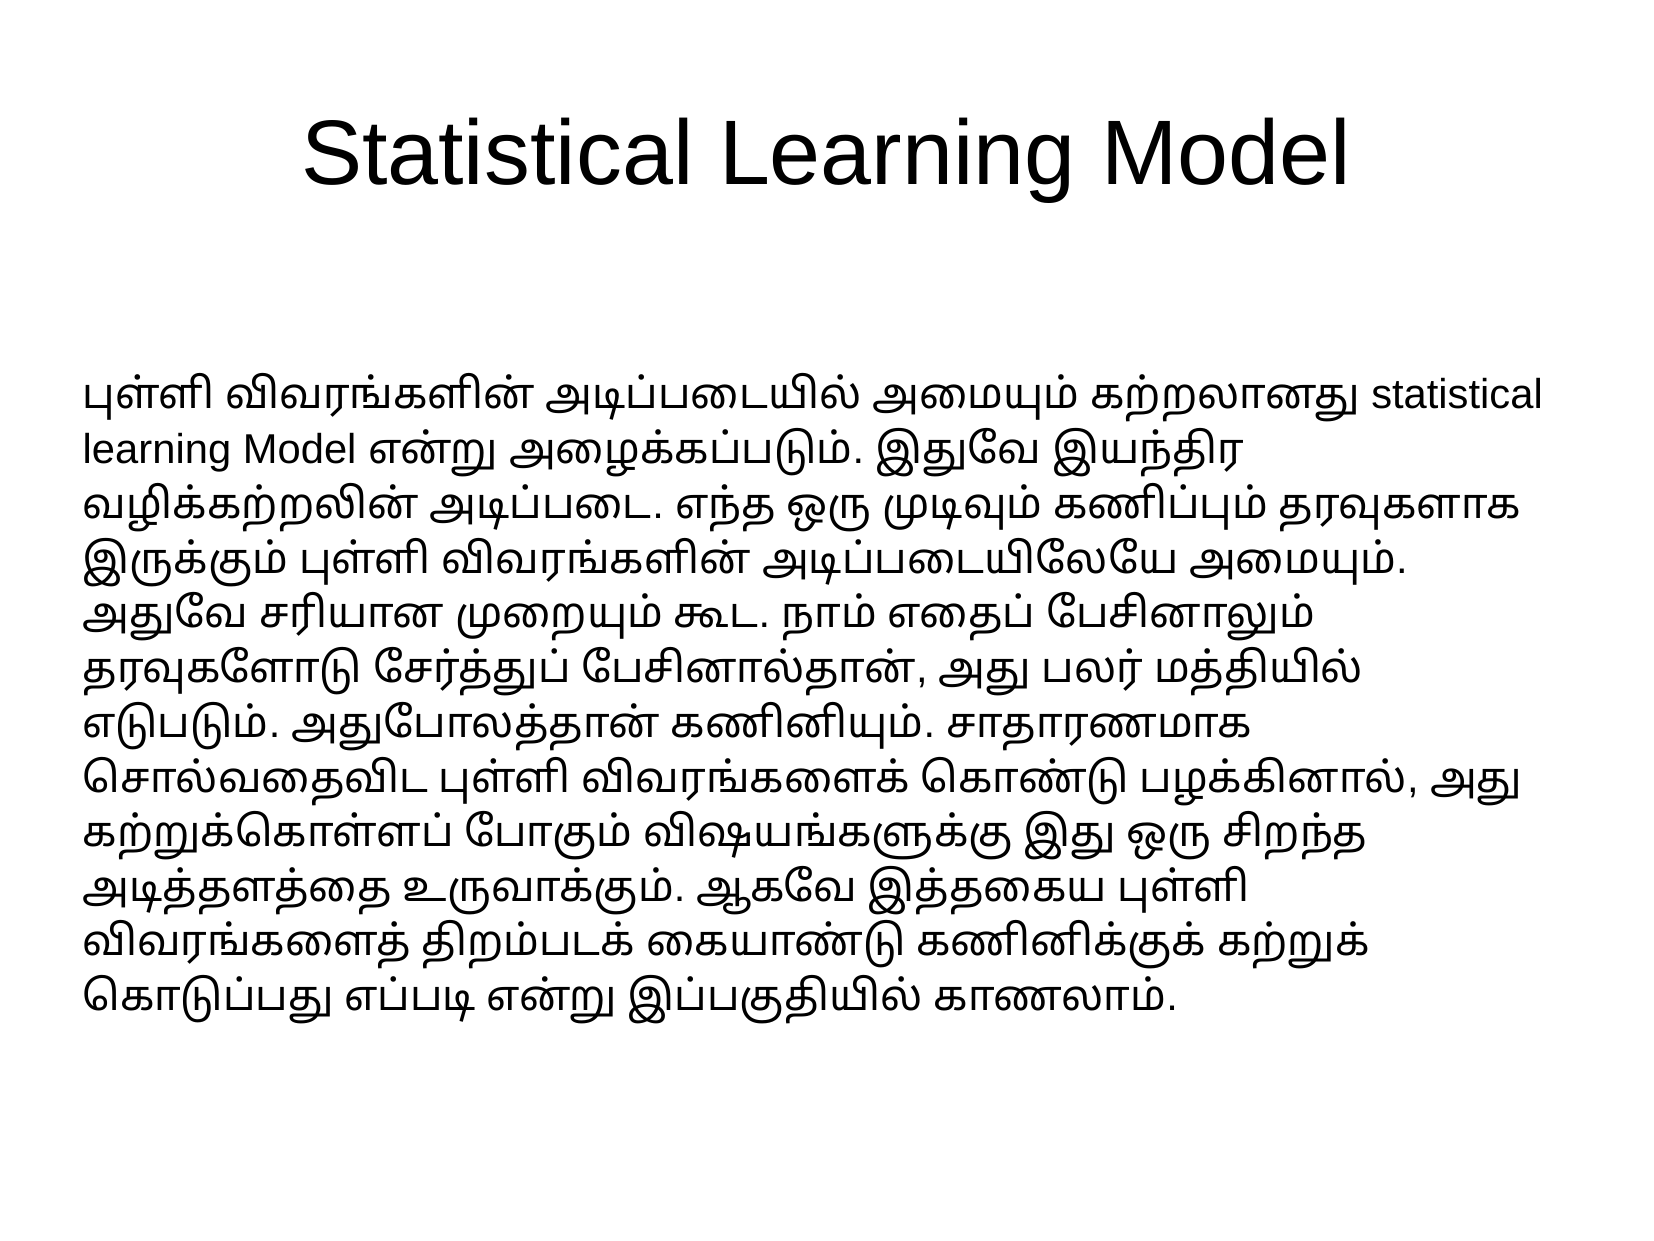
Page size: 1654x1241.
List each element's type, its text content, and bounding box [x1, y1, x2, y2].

title Statistical Learning Model [82, 49, 1571, 238]
subtitle புள்ளி விவரங்களின் அடிப்படையில் அமையும் கற்றலானது statistical learning Model என்று அழைக்கப்படும். இதுவே இயந்திர வழிக்கற்றலின் அடிப்படை. எந்த ஒரு முடிவும் கணிப்பும் தரவுகளாக இருக்கும் புள்ளி விவரங்களின் அடிப்படையிலேயே அமையும். அதுவே சரியான முறையும் கூட. நாம் எதைப் பேசினாலும் தரவுகளோடு சேர்த்துப் பேசினால்தான், அது பலர் மத்தியில் எடுபடும். அதுபோலத்தான் கணினியும். சாதாரணமாக சொல்வதைவிட புள்ளி விவரங்களைக் கொண்டு பழக்கினால், அது கற்றுக்கொள்ளப் போகும் விஷயங்களுக்கு இது ஒரு சிறந்த அடித்தளத்தை உருவாக்கும். ஆகவே இத்தகைய புள்ளி விவரங்களைத் திறம்படக் கையாண்டு கணினிக்குக் கற்றுக் கொடுப்பது எப்படி என்று இப்பகுதியில் காணலாம். [82, 238, 1571, 1161]
